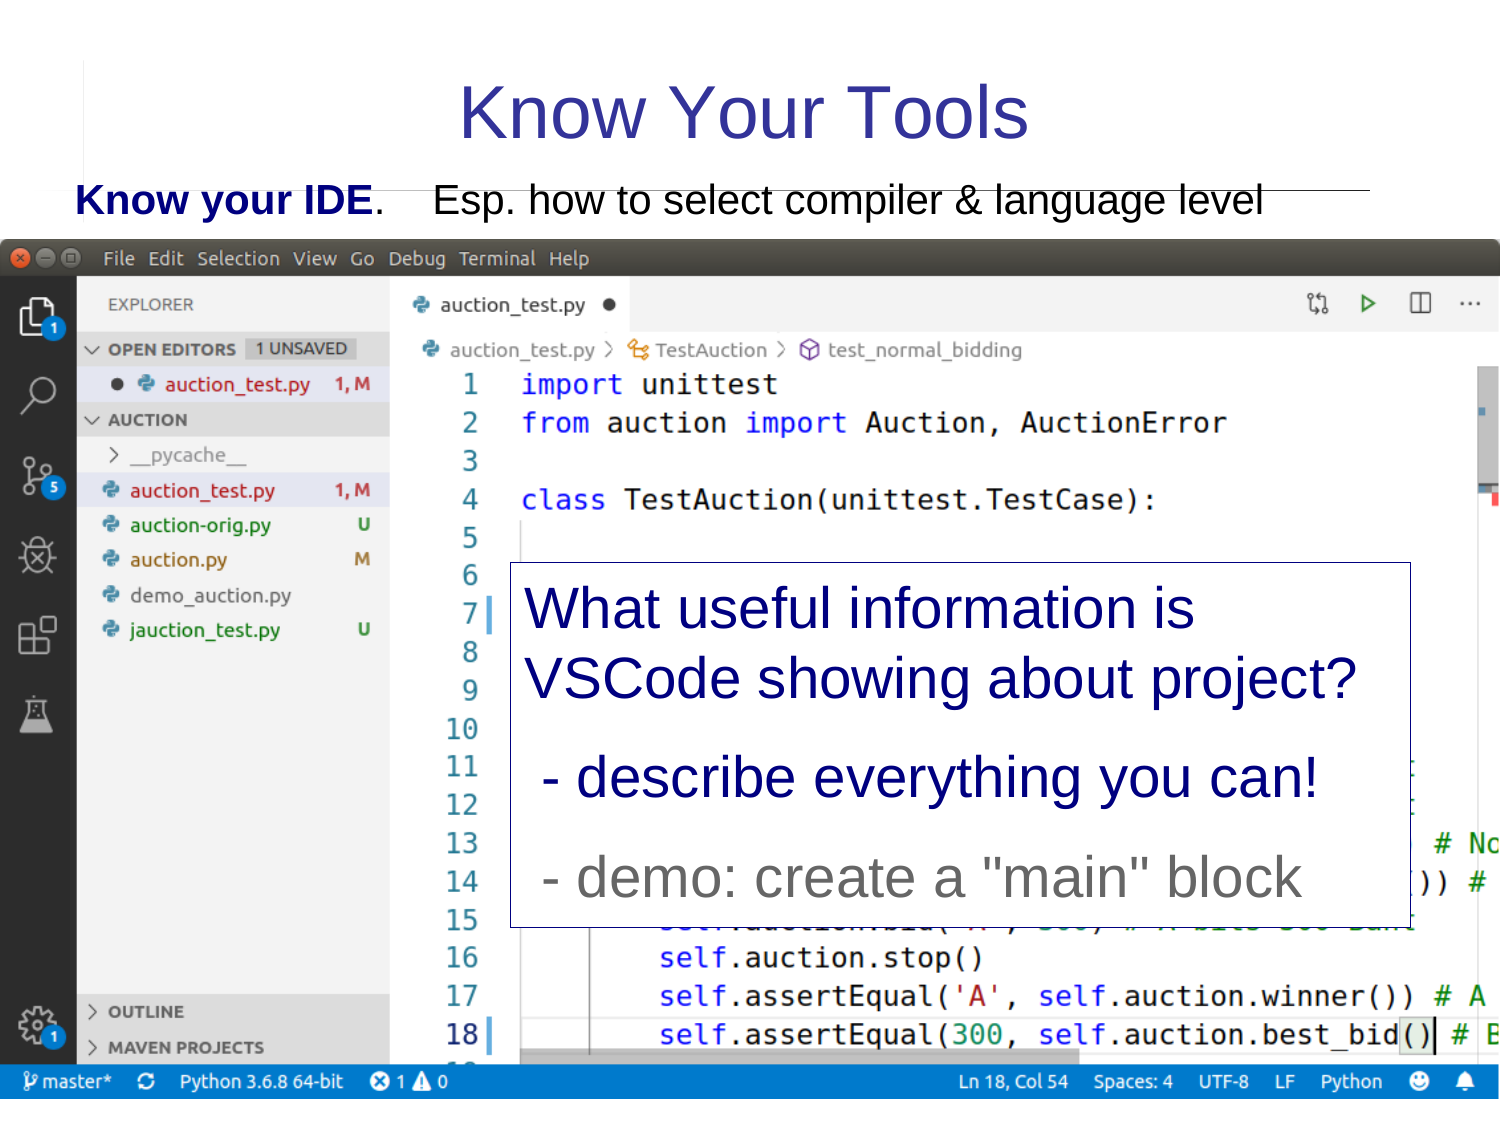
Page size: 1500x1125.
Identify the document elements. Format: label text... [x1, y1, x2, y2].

text_box What useful information is VSCode showing about project? - describe everything you can! - demo: create a "main" block [510, 562, 1411, 928]
list Know your IDE. Esp. how to select compiler & language level [60, 164, 1500, 266]
picture [0, 239, 1500, 1099]
title Know Your Tools [100, 42, 1389, 164]
